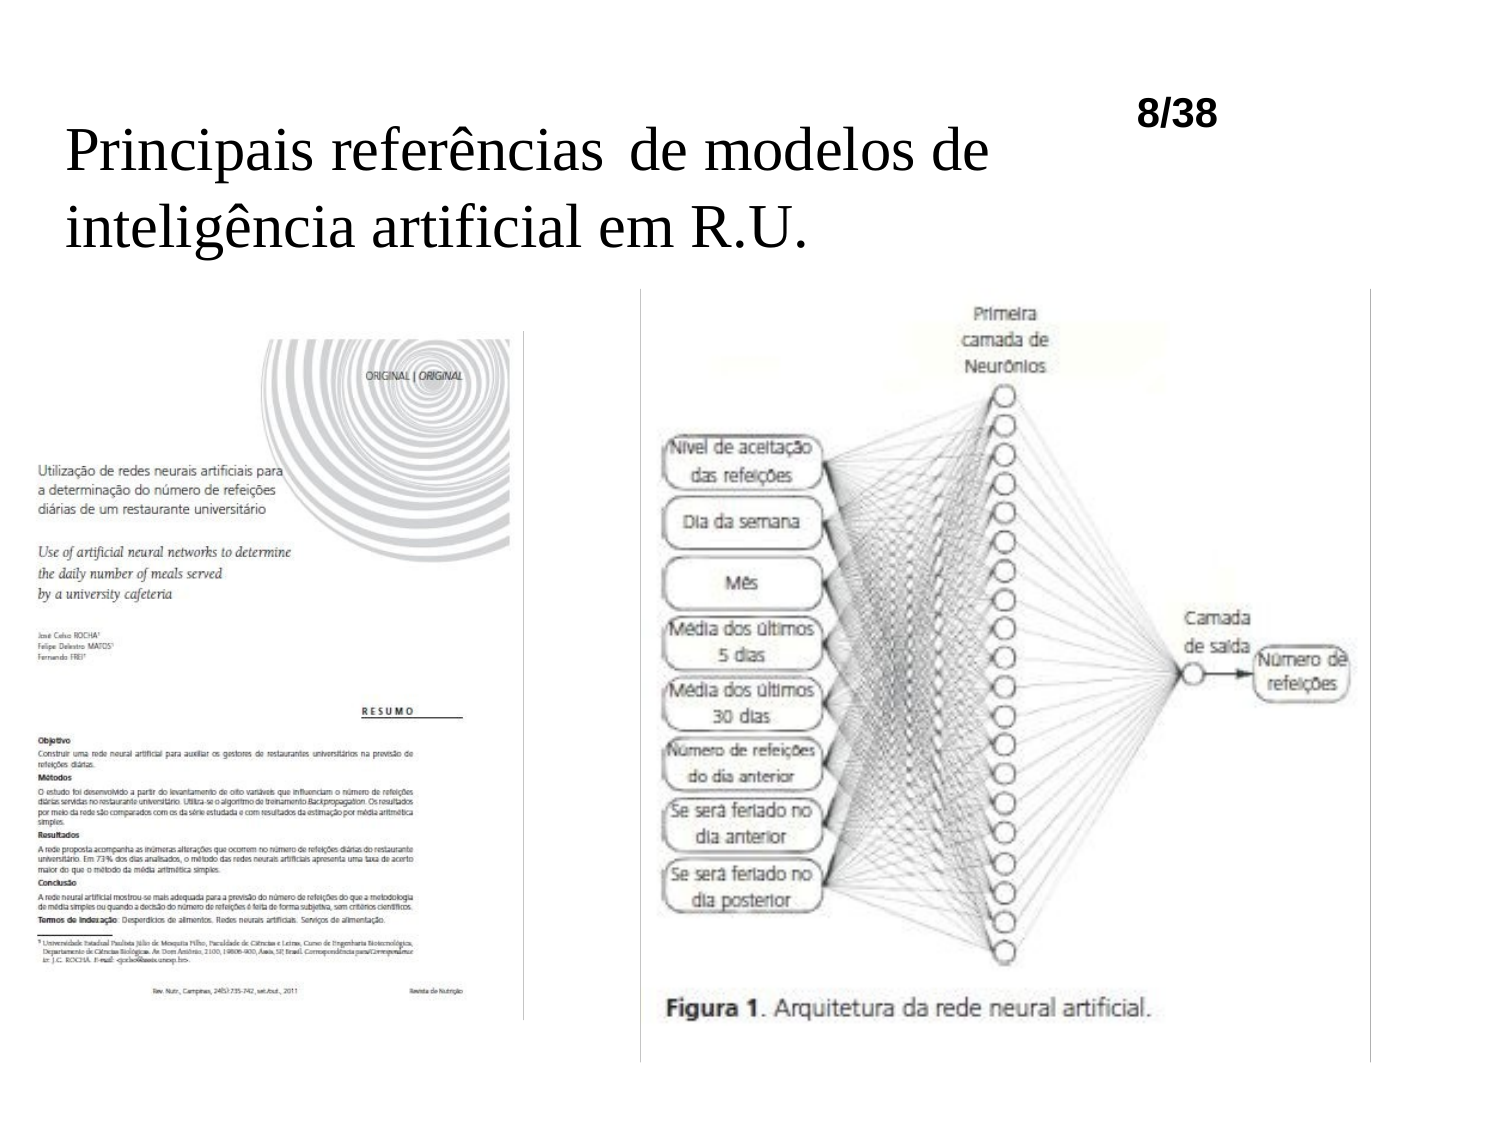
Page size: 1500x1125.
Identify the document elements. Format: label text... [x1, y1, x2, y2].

text_box [640, 288, 1371, 1063]
text_box inteligência artificial em R.U. [63, 223, 1039, 264]
text_box Principais referências de modelos de [51, 97, 1449, 223]
text_box [17, 331, 524, 1021]
text_box 8/38 [1122, 82, 1335, 144]
